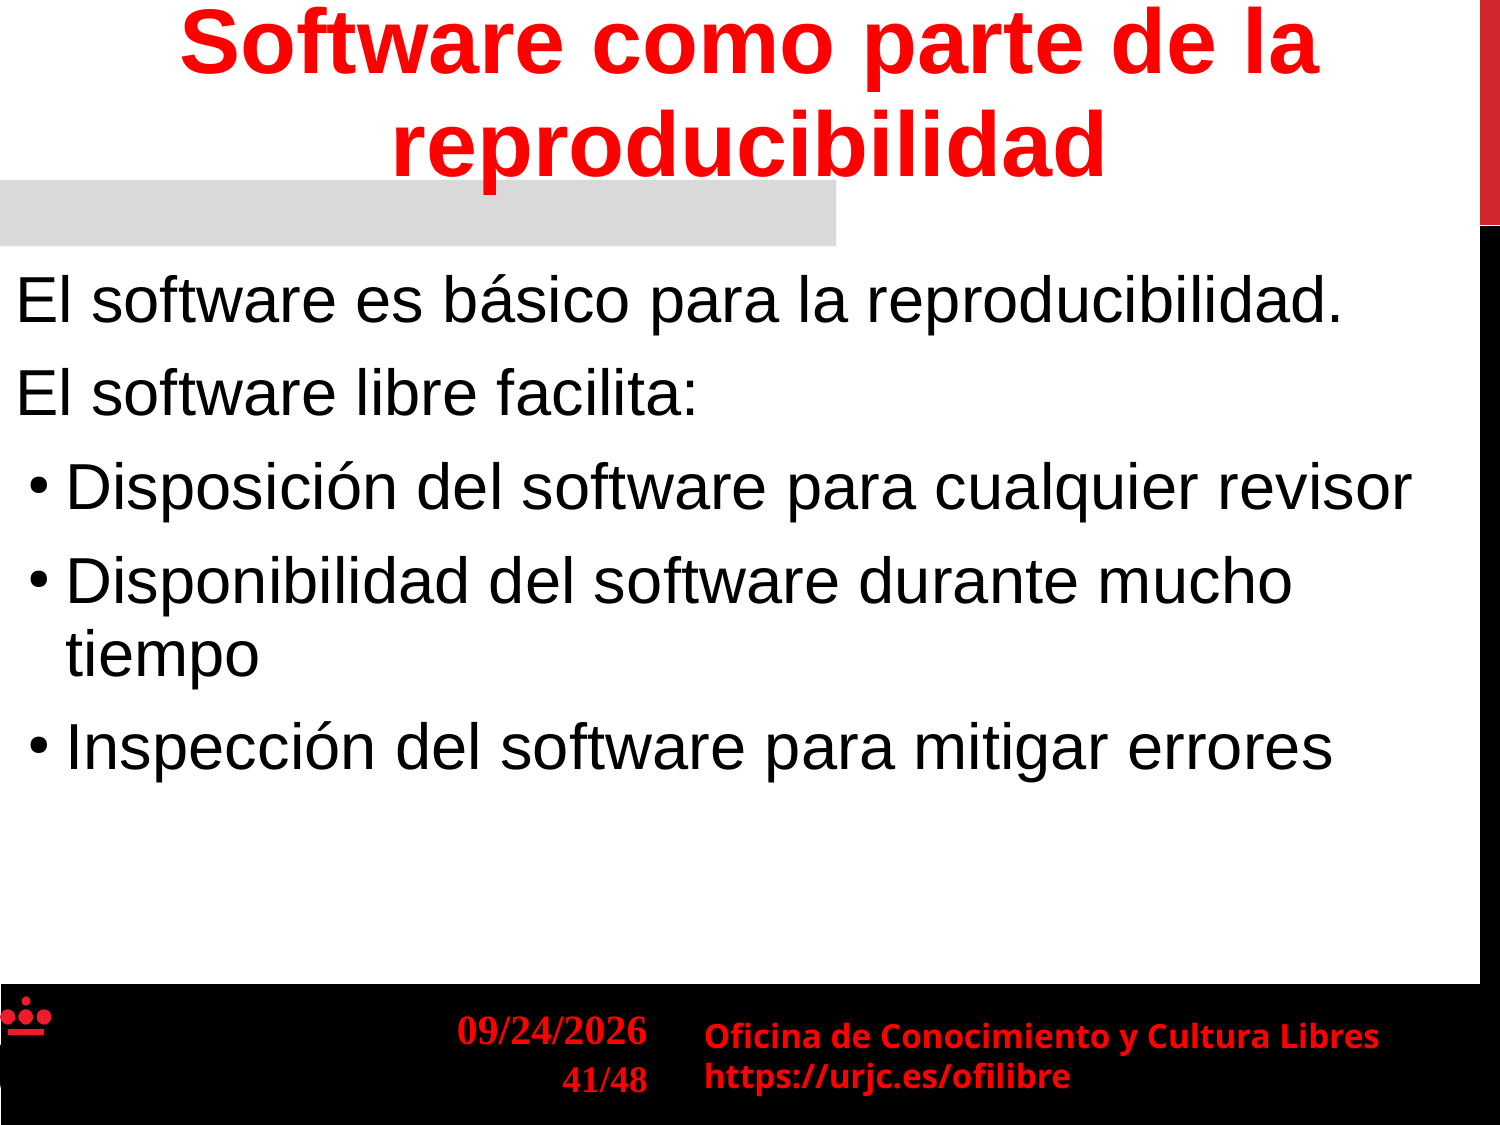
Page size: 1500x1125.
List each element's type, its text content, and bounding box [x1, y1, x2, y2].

list El software es básico para la reproducibilidad. El software libre facilita: Disposición del software para cualquier revisor Disponibilidad del software durante mucho tiempo Inspección del software para mitigar errores [15, 263, 1486, 931]
title Software como parte de la reproducibilidad [75, 0, 1425, 197]
